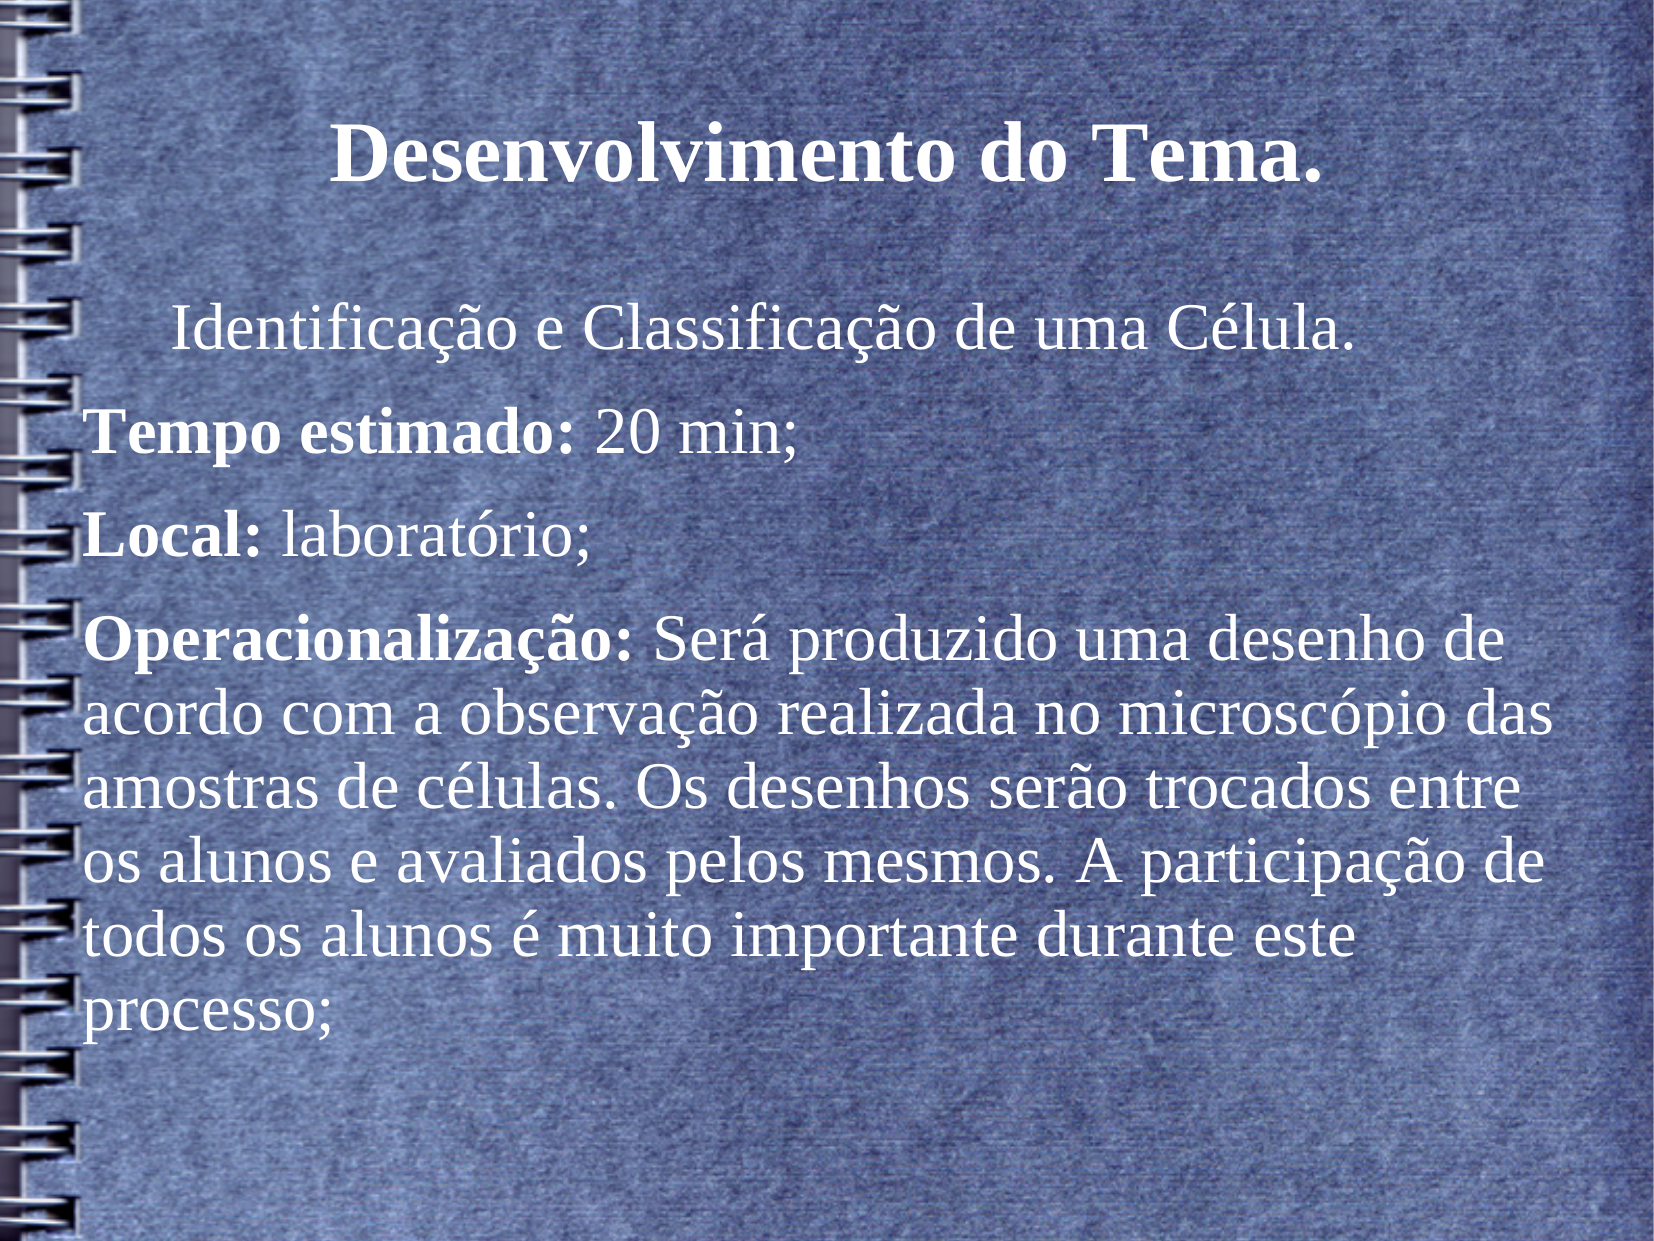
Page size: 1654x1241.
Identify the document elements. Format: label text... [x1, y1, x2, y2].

list Identificação e Classificação de uma Célula. Tempo estimado: 20 min; Local: laboratório; Operacionalização: Será produzido uma desenho de acordo com a observação realizada no microscópio das amostras de células. Os desenhos serão trocados entre os alunos e avaliados pelos mesmos. A participação de todos os alunos é muito importante durante este processo; [82, 290, 1571, 1109]
title Desenvolvimento do Tema. [82, 49, 1571, 257]
picture [0, 0, 1654, 1241]
